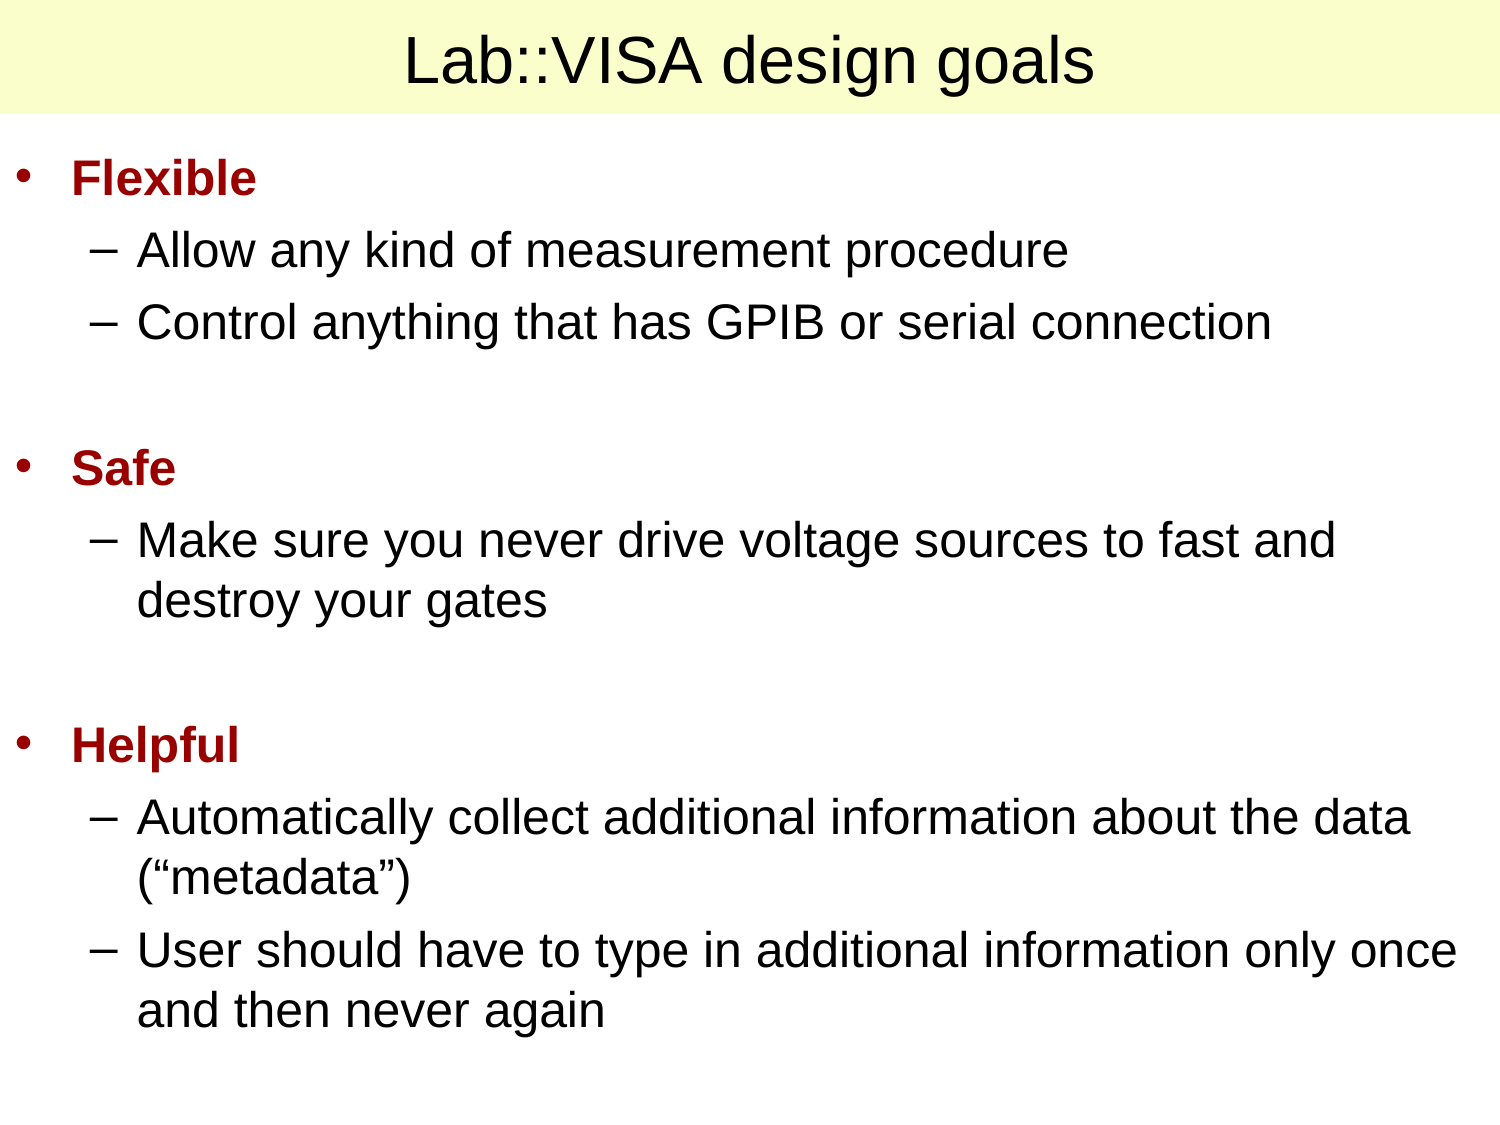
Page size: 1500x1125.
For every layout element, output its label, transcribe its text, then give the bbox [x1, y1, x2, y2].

title Lab::VISA design goals [0, 0, 1500, 114]
list Flexible Allow any kind of measurement procedure Control anything that has GPIB or serial connection Safe Make sure you never drive voltage sources to fast and destroy your gates Helpful Automatically collect additional information about the data (“metadata”) User should have to type in additional information only once and then never again [0, 137, 1500, 1125]
